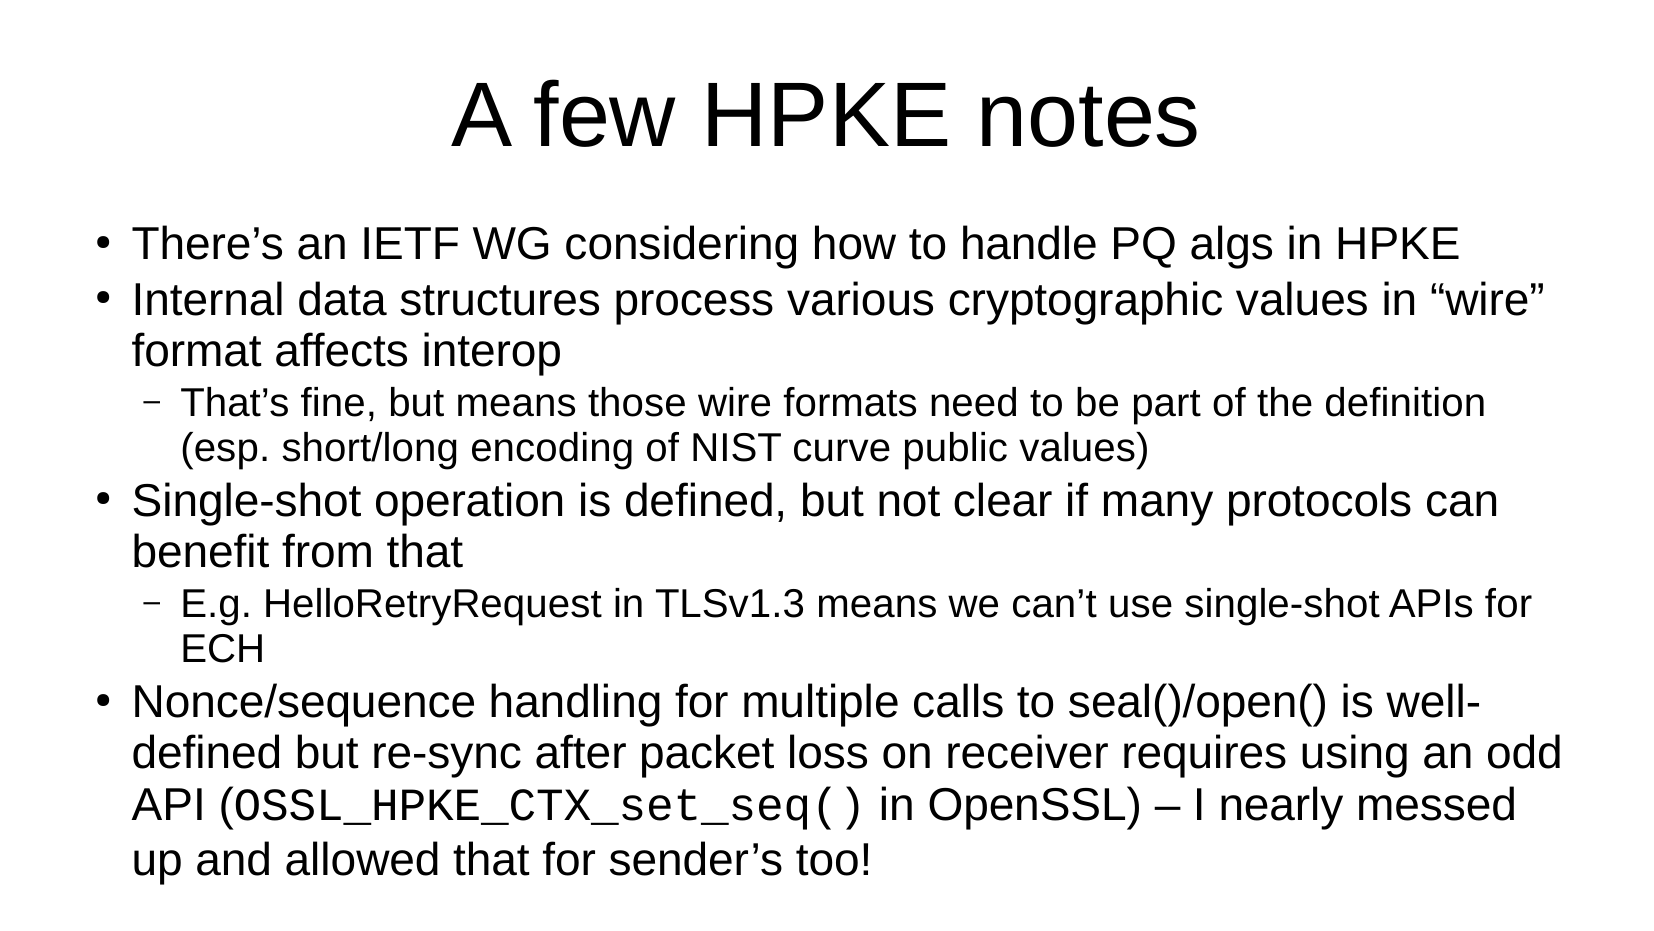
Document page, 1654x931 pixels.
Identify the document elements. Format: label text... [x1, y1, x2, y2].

title A few HPKE notes [82, 37, 1571, 193]
list There’s an IETF WG considering how to handle PQ algs in HPKE Internal data structures process various cryptographic values in “wire” format affects interop That’s fine, but means those wire formats need to be part of the definition (esp. short/long encoding of NIST curve public values) Single-shot operation is defined, but not clear if many protocols can benefit from that E.g. HelloRetryRequest in TLSv1.3 means we can’t use single-shot APIs for ECH Nonce/sequence handling for multiple calls to seal()/open() is well-defined but re-sync after packet loss on receiver requires using an odd API (OSSL_HPKE_CTX_set_seq() in OpenSSL) – I nearly messed up and allowed that for sender’s too! [82, 217, 1571, 886]
